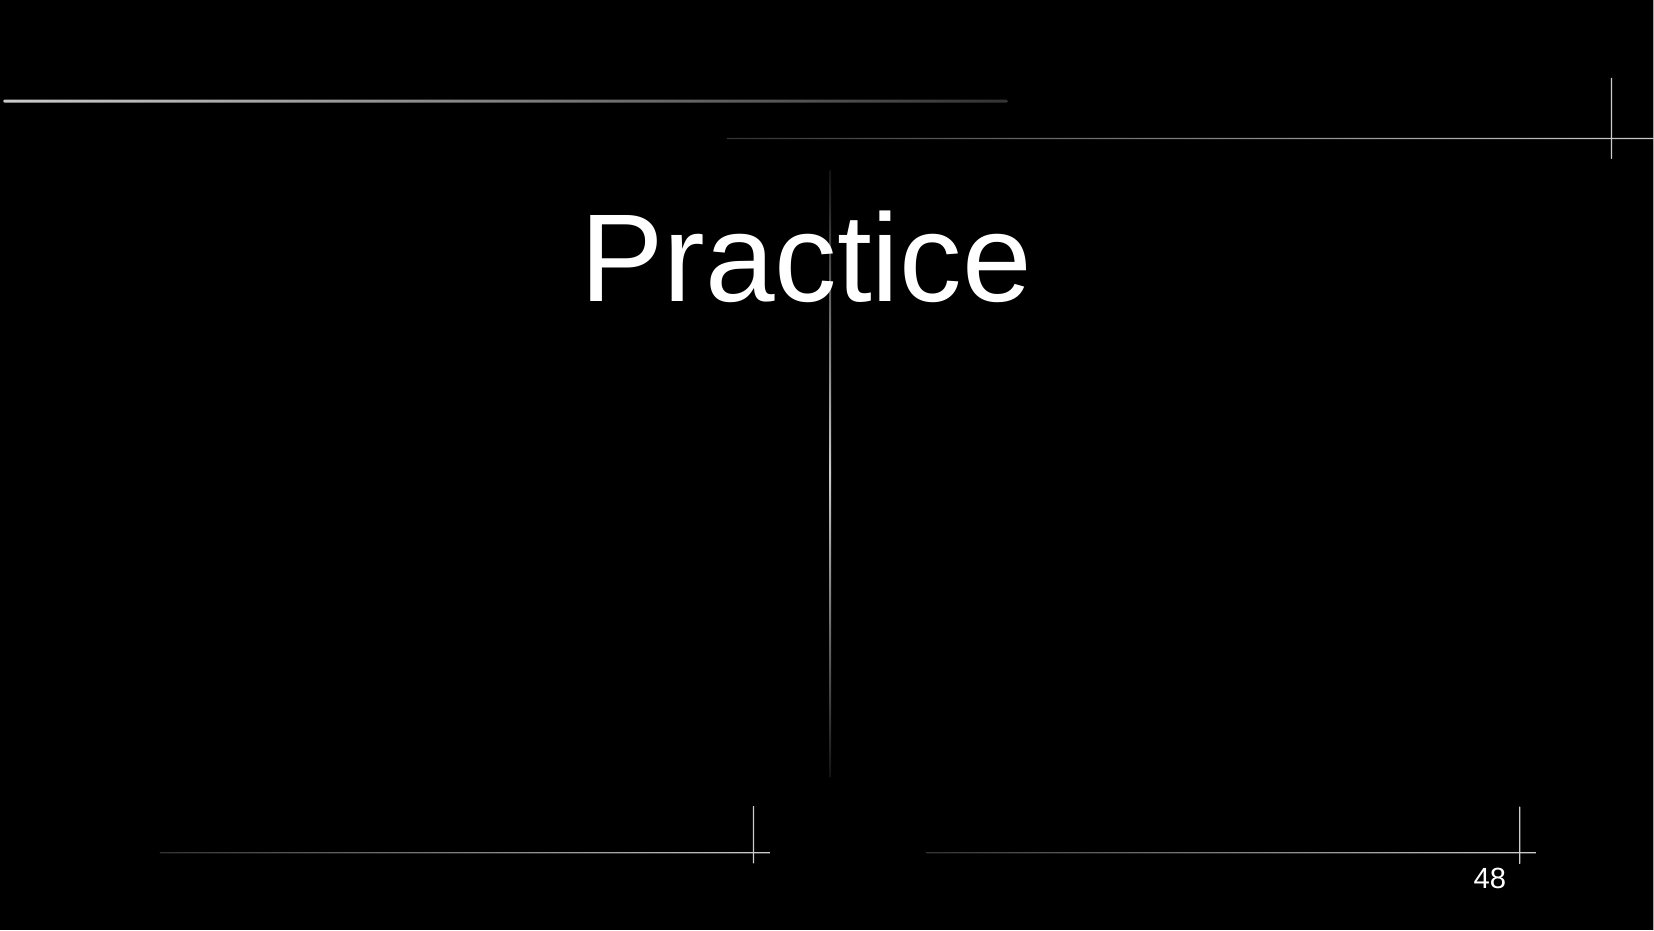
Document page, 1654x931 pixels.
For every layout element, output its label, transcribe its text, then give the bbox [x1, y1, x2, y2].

subtitle Practice [23, 11, 1589, 505]
